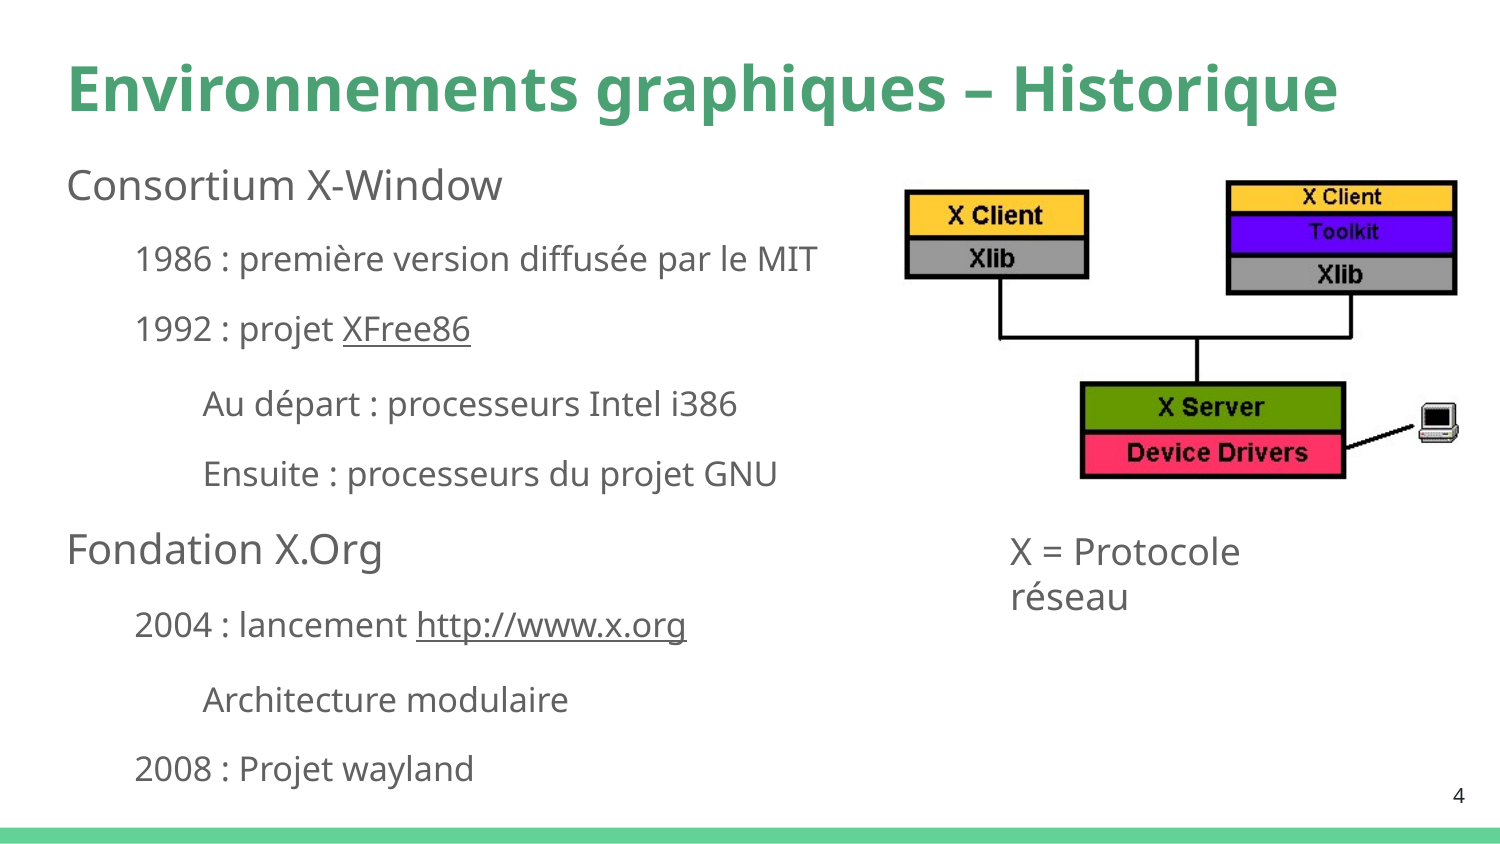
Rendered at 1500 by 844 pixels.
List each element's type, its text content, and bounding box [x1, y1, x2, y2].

title Environnements graphiques – Historique [51, 23, 1449, 117]
picture [902, 179, 1467, 498]
list Consortium X-Window 1986 : première version diffusée par le MIT 1992 : projet XFree86 Au départ : processeurs Intel i386 Ensuite : processeurs du projet GNU Fondation X.Org 2004 : lancement http://www.x.org Architecture modulaire 2008 : Projet wayland [51, 136, 1449, 811]
slide_number <numéro> [1389, 764, 1480, 830]
text_box X = Protocole réseau [995, 512, 1374, 634]
